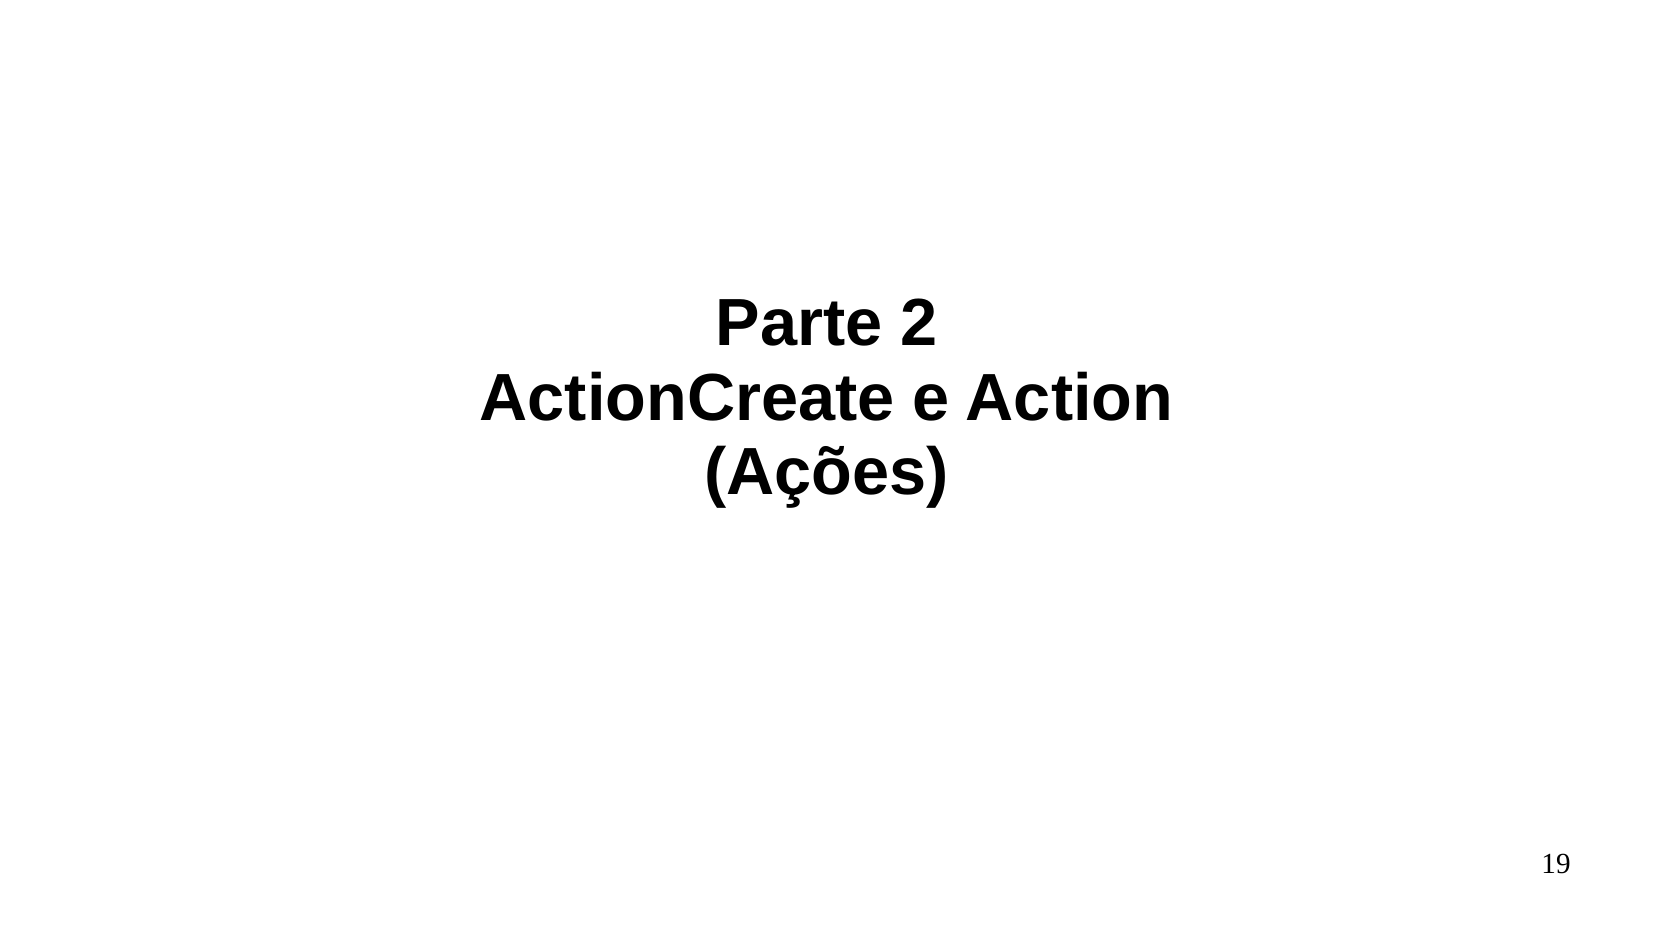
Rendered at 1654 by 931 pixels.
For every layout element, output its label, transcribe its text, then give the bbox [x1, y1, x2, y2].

subtitle Parte 2 ActionCreate e Action (Ações) [82, 37, 1571, 757]
